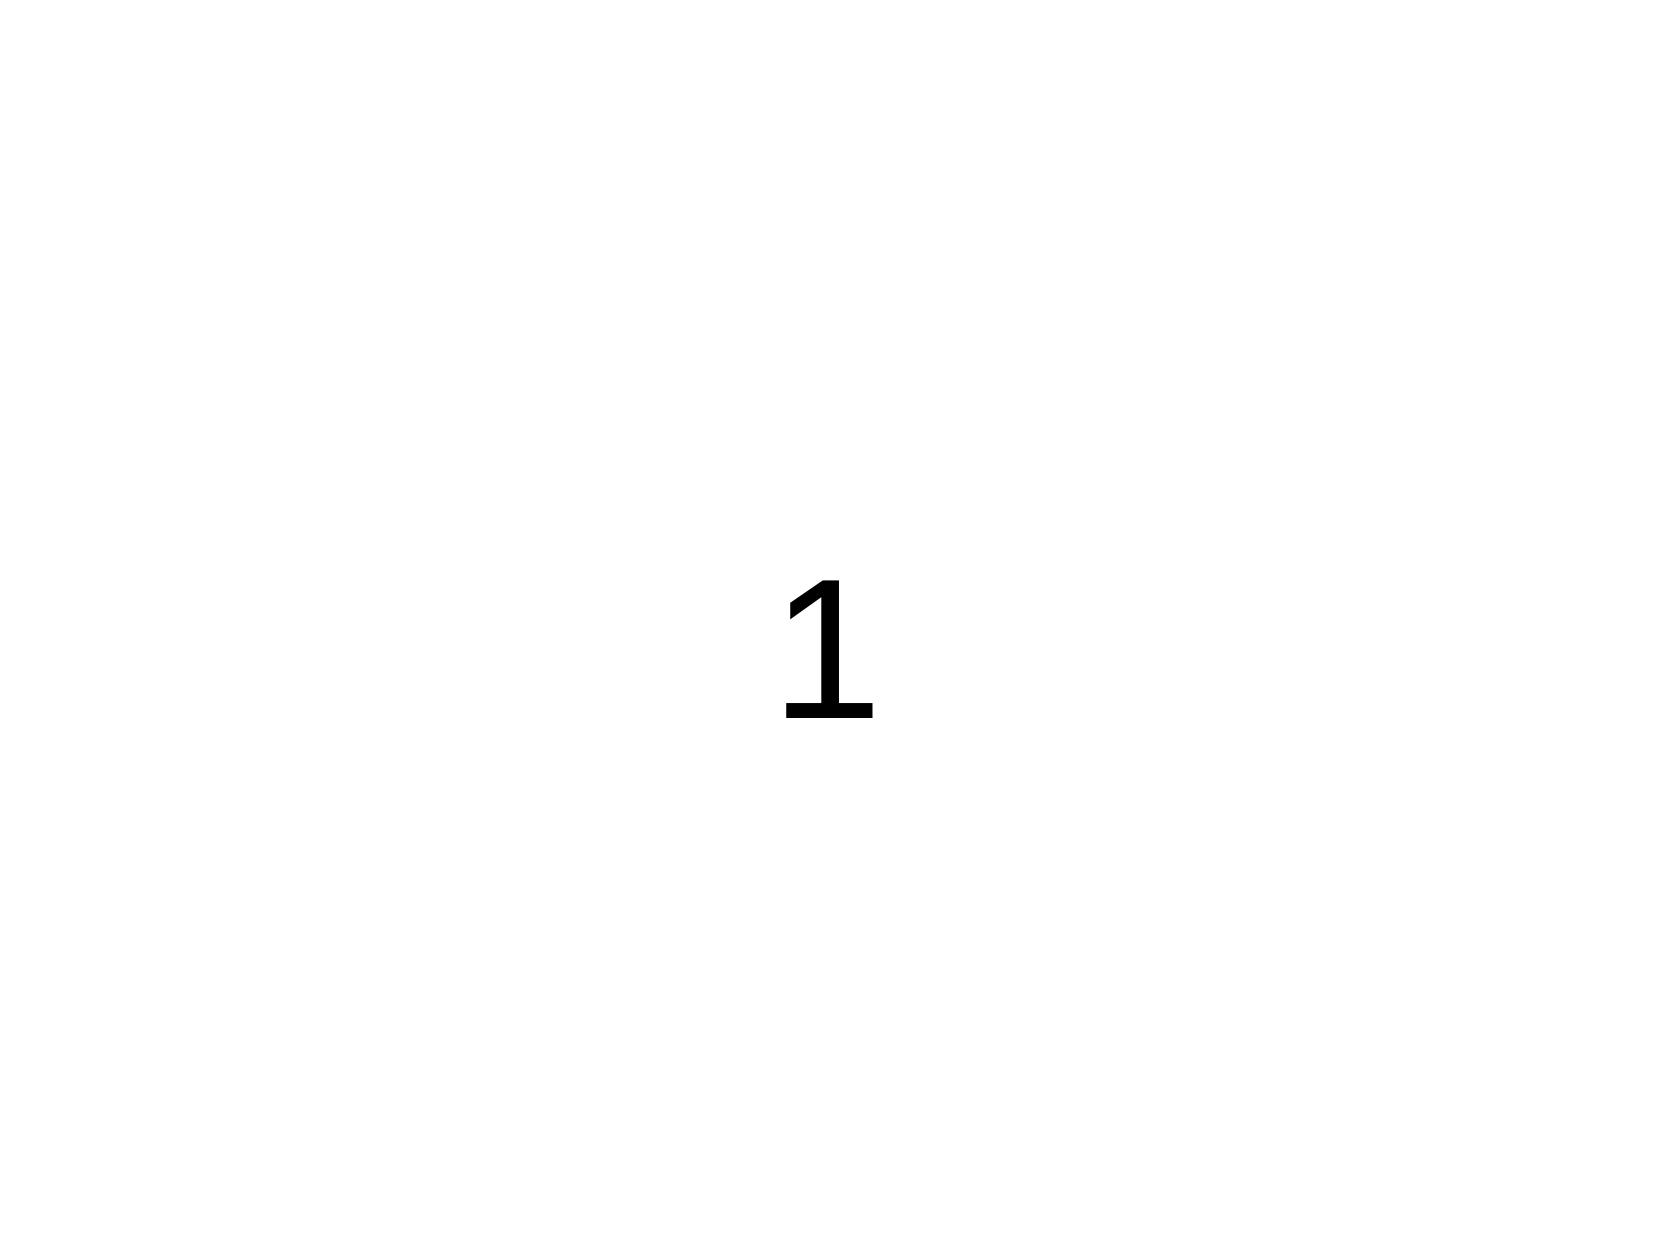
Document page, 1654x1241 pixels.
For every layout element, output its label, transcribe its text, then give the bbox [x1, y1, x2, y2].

subtitle 1 [82, 290, 1571, 1010]
